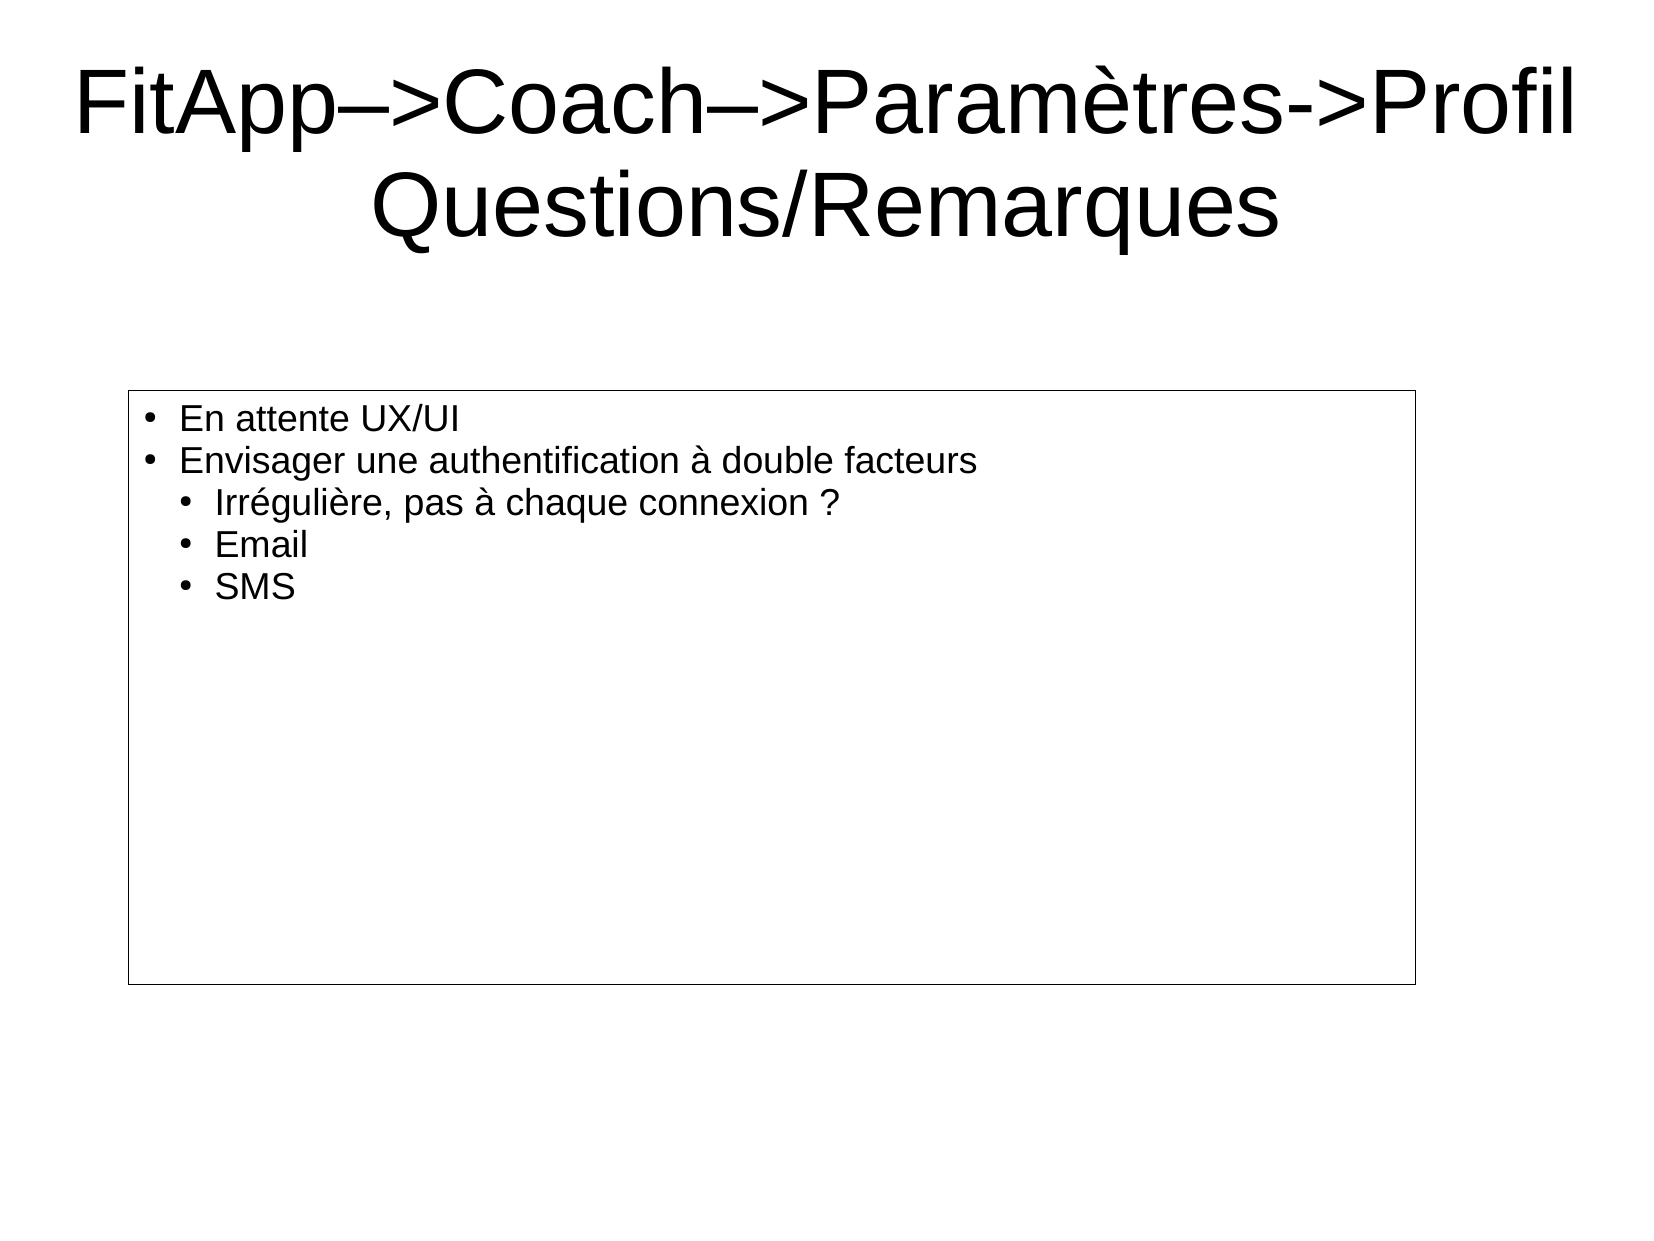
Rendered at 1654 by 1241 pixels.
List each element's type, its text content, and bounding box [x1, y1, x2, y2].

title FitApp–>Coach–>Paramètres->Profil Questions/Remarques [23, 0, 1630, 307]
text_box En attente UX/UI Envisager une authentification à double facteurs Irrégulière, pas à chaque connexion ? Email SMS [128, 390, 1416, 985]
